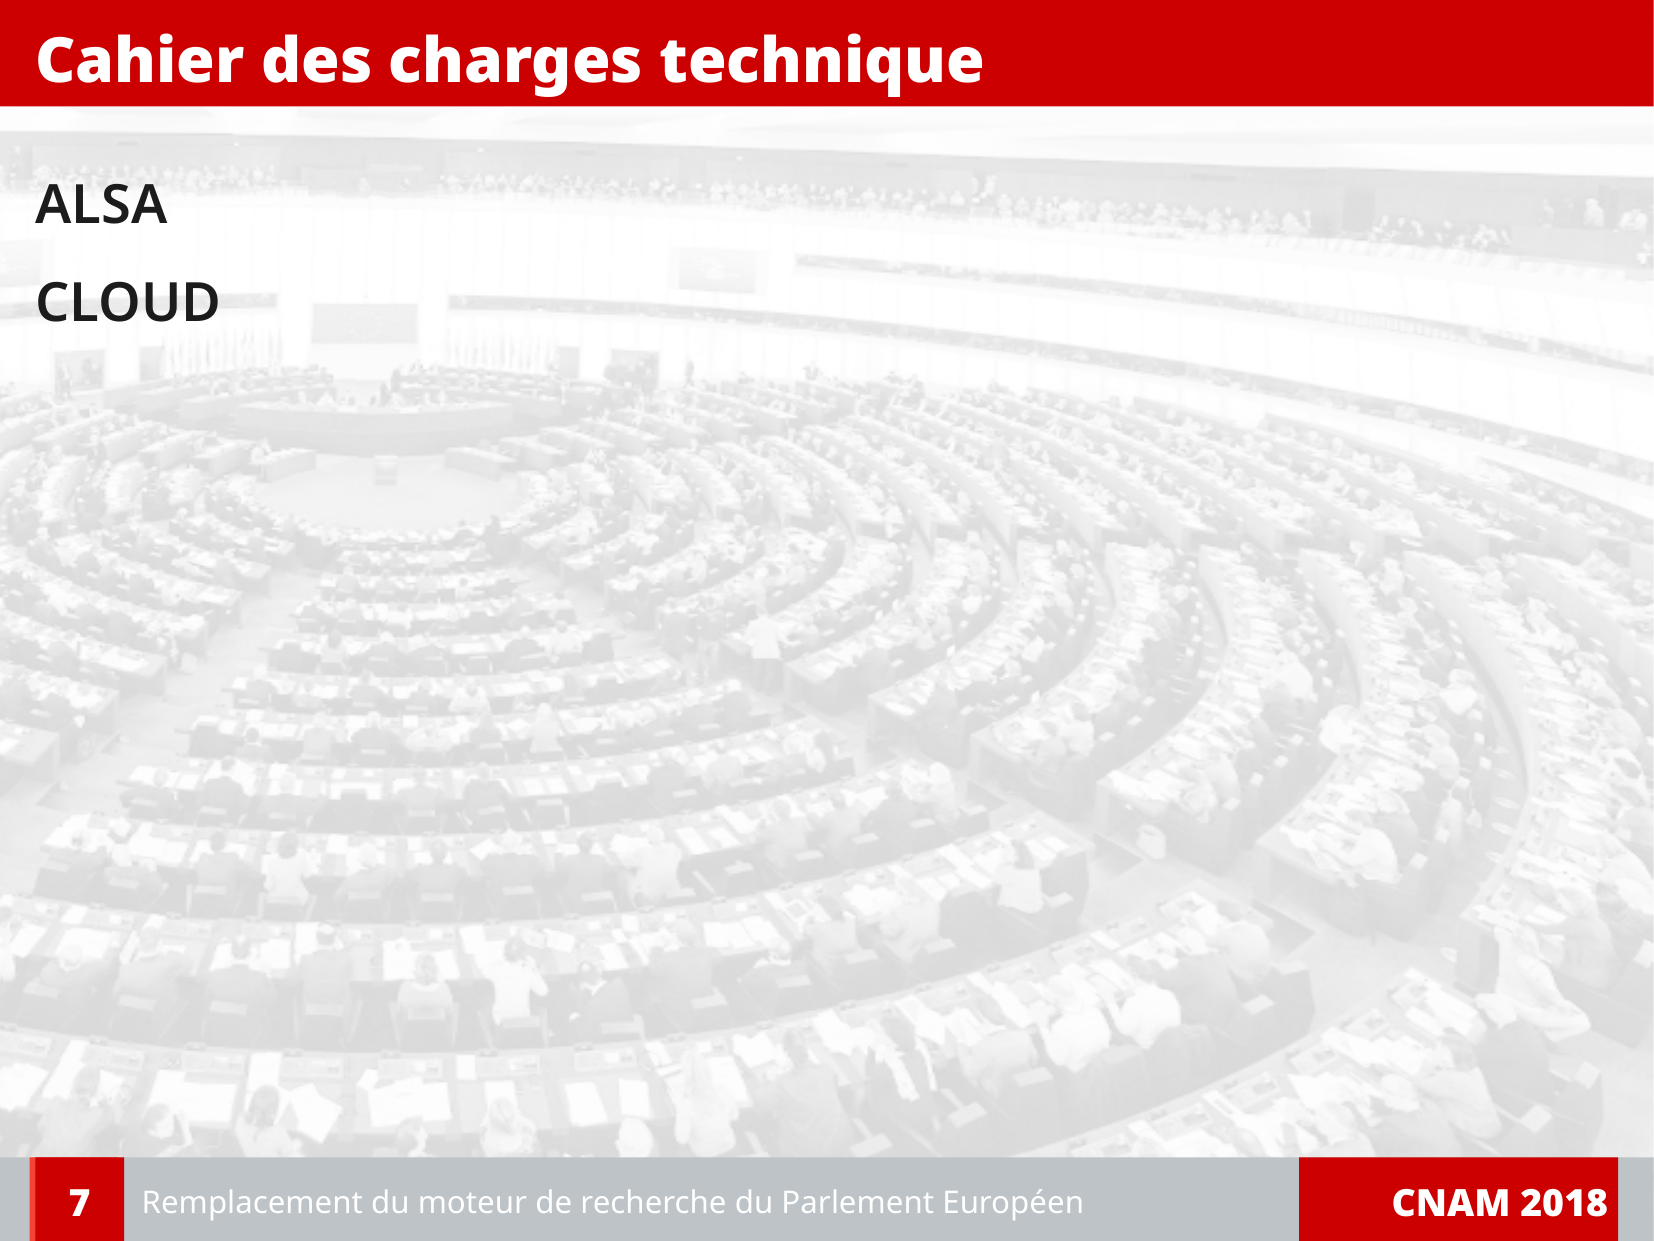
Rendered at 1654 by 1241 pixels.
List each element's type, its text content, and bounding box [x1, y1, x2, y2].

title Cahier des charges technique [35, 0, 1571, 101]
picture [0, 107, 1654, 1157]
list ALSA CLOUD [35, 165, 1619, 1123]
